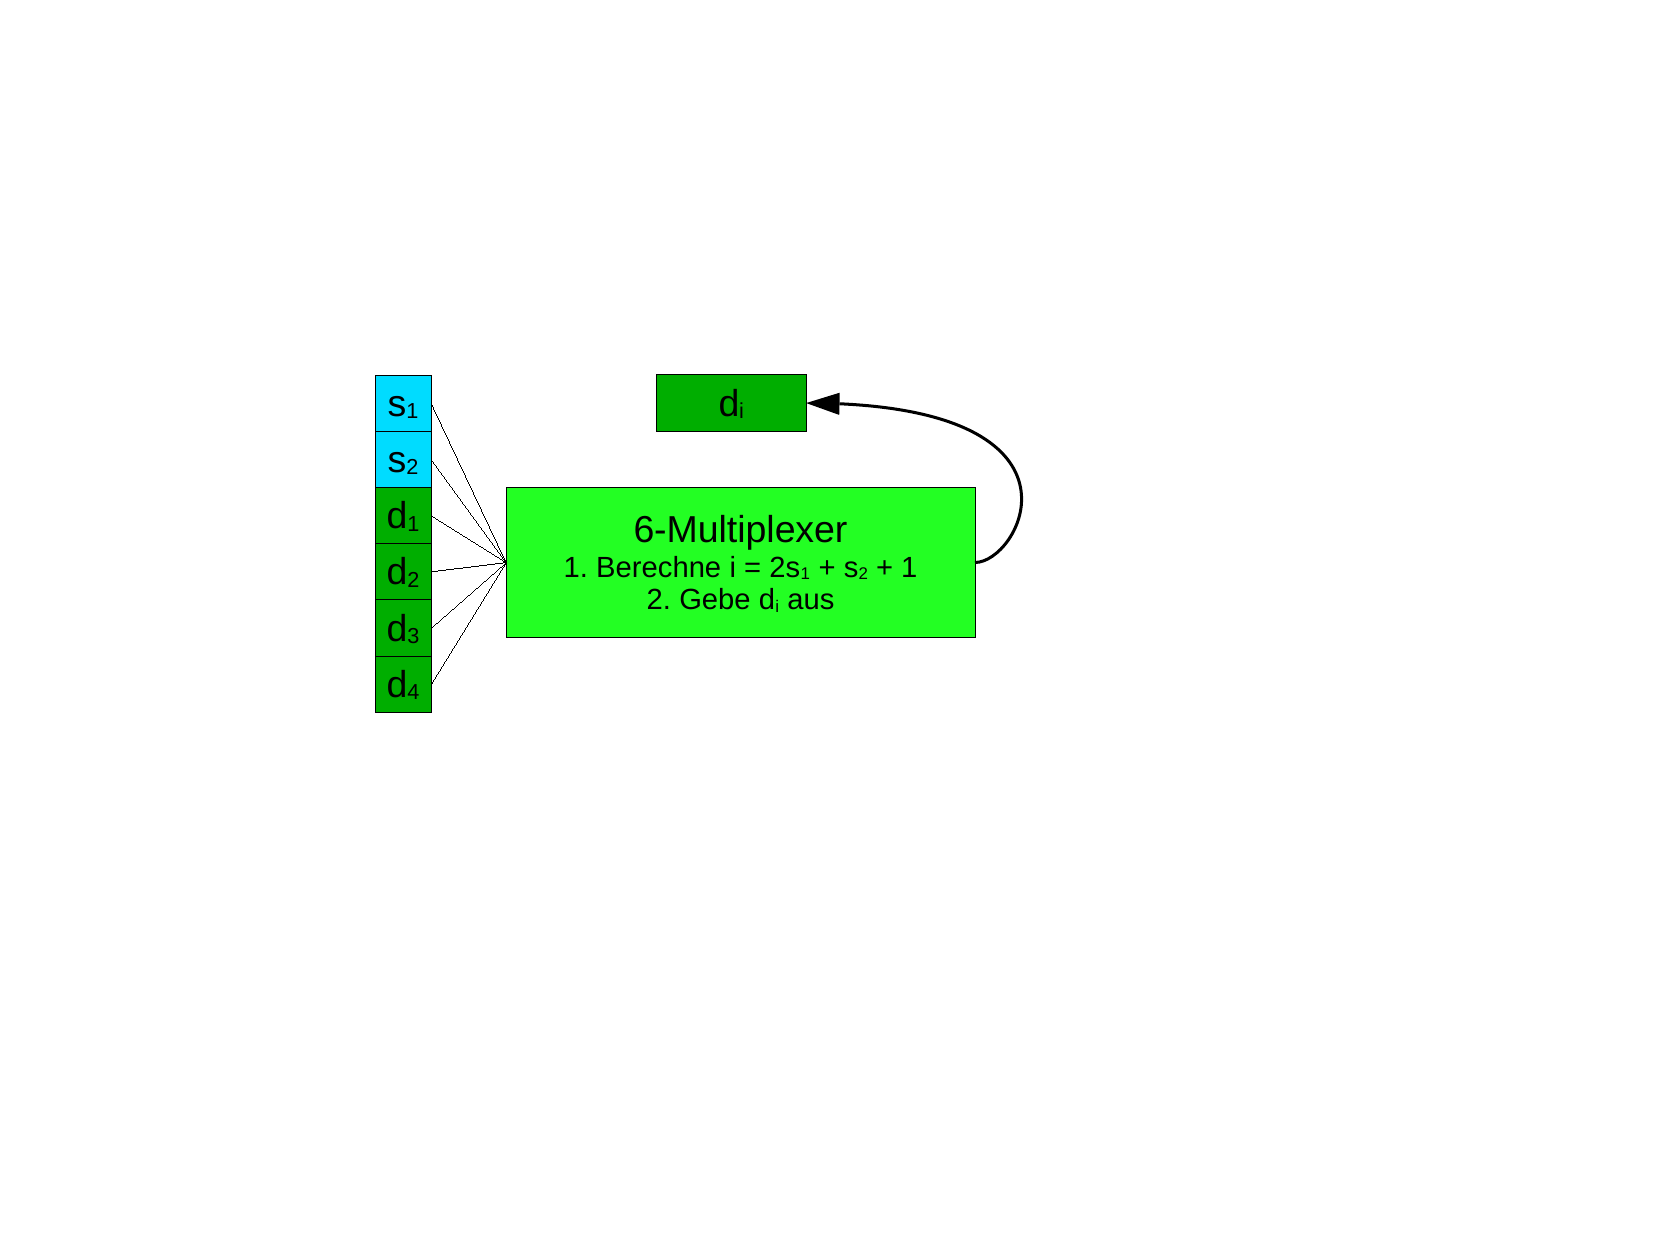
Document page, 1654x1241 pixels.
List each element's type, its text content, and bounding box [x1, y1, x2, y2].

text_box 6-Multiplexer 1. Berechne i = 2s1 + s2 + 1 2. Gebe di aus [506, 487, 976, 638]
text_box s1 [375, 375, 432, 431]
text_box di [656, 374, 807, 432]
text_box s2 [375, 431, 432, 487]
text_box d2 [375, 543, 432, 599]
text_box d4 [375, 656, 432, 713]
text_box d3 [375, 599, 432, 656]
text_box d1 [375, 487, 432, 543]
